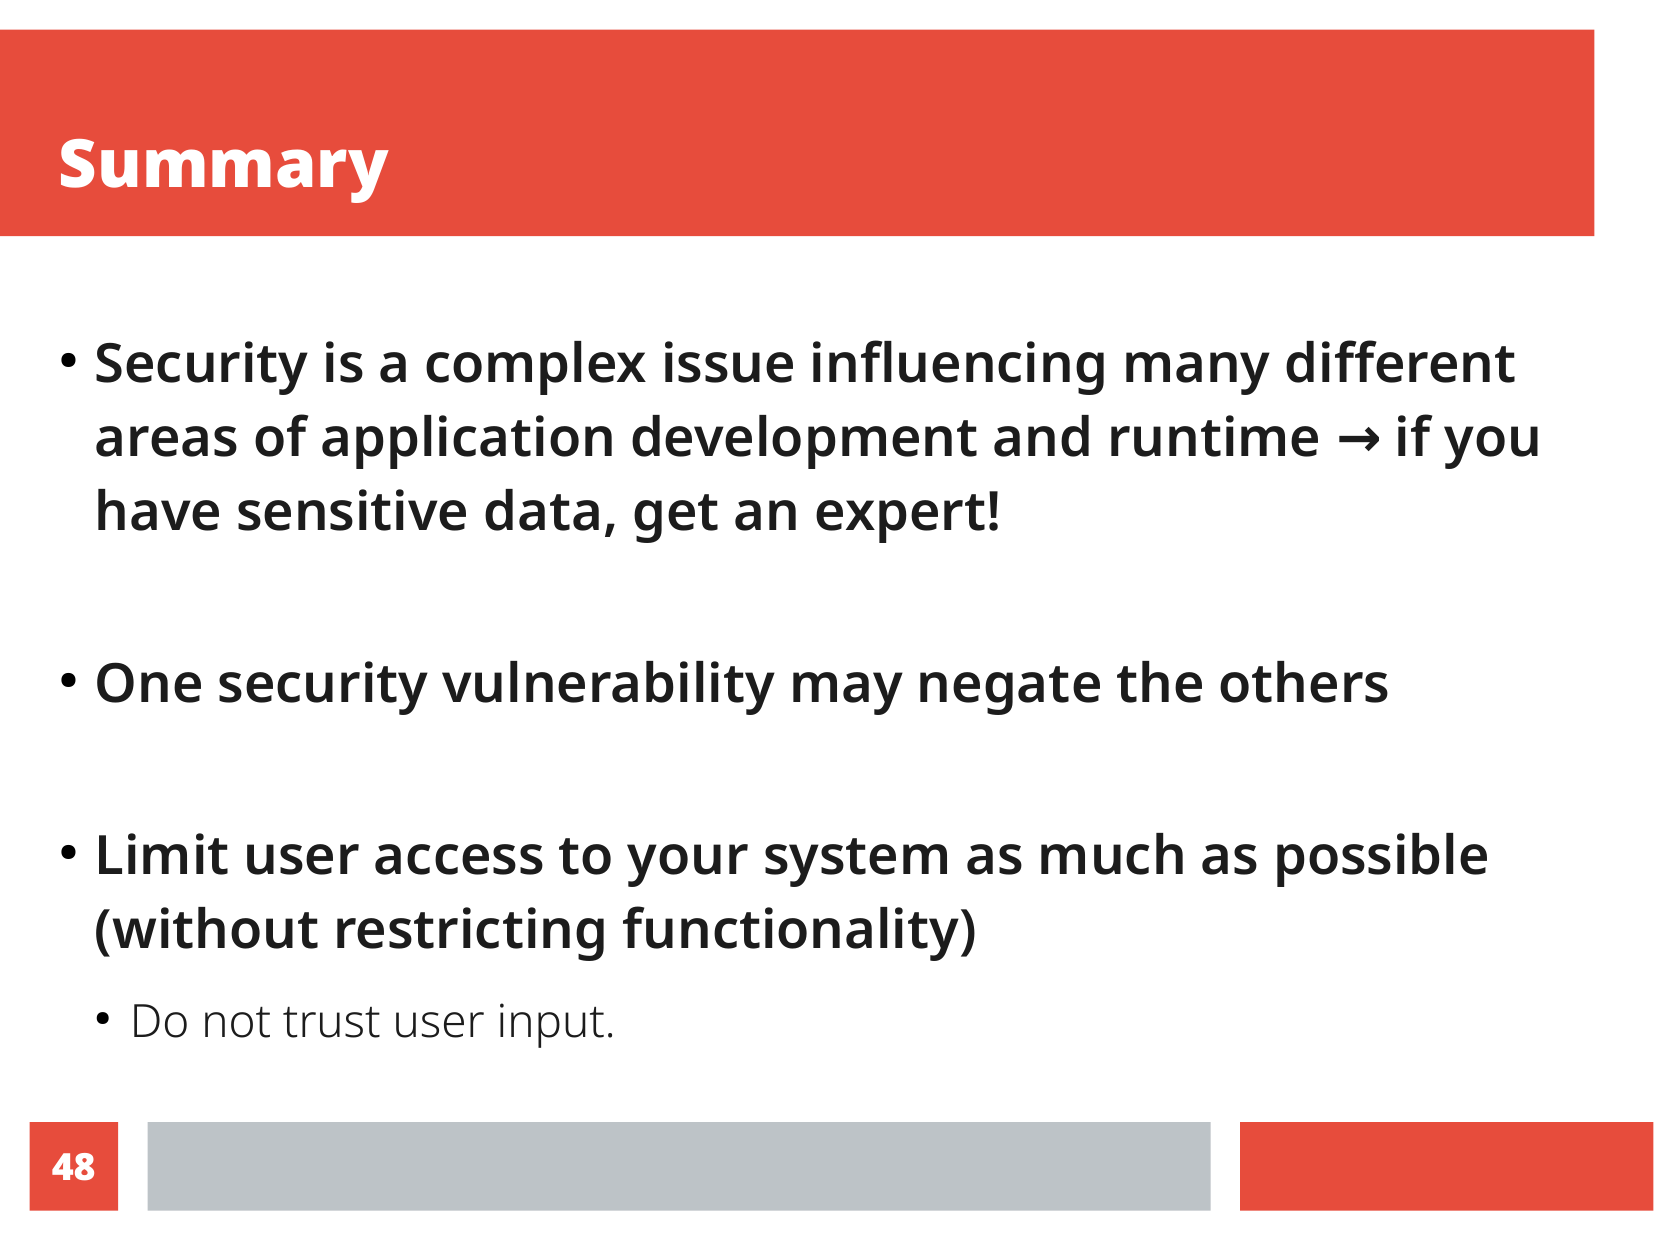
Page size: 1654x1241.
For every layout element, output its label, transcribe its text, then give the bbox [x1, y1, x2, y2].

list Security is a complex issue influencing many different areas of application development and runtime → if you have sensitive data, get an expert! One security vulnerability may negate the others Limit user access to your system as much as possible (without restricting functionality) Do not trust user input. [59, 324, 1565, 1093]
title Summary [59, 59, 1595, 207]
